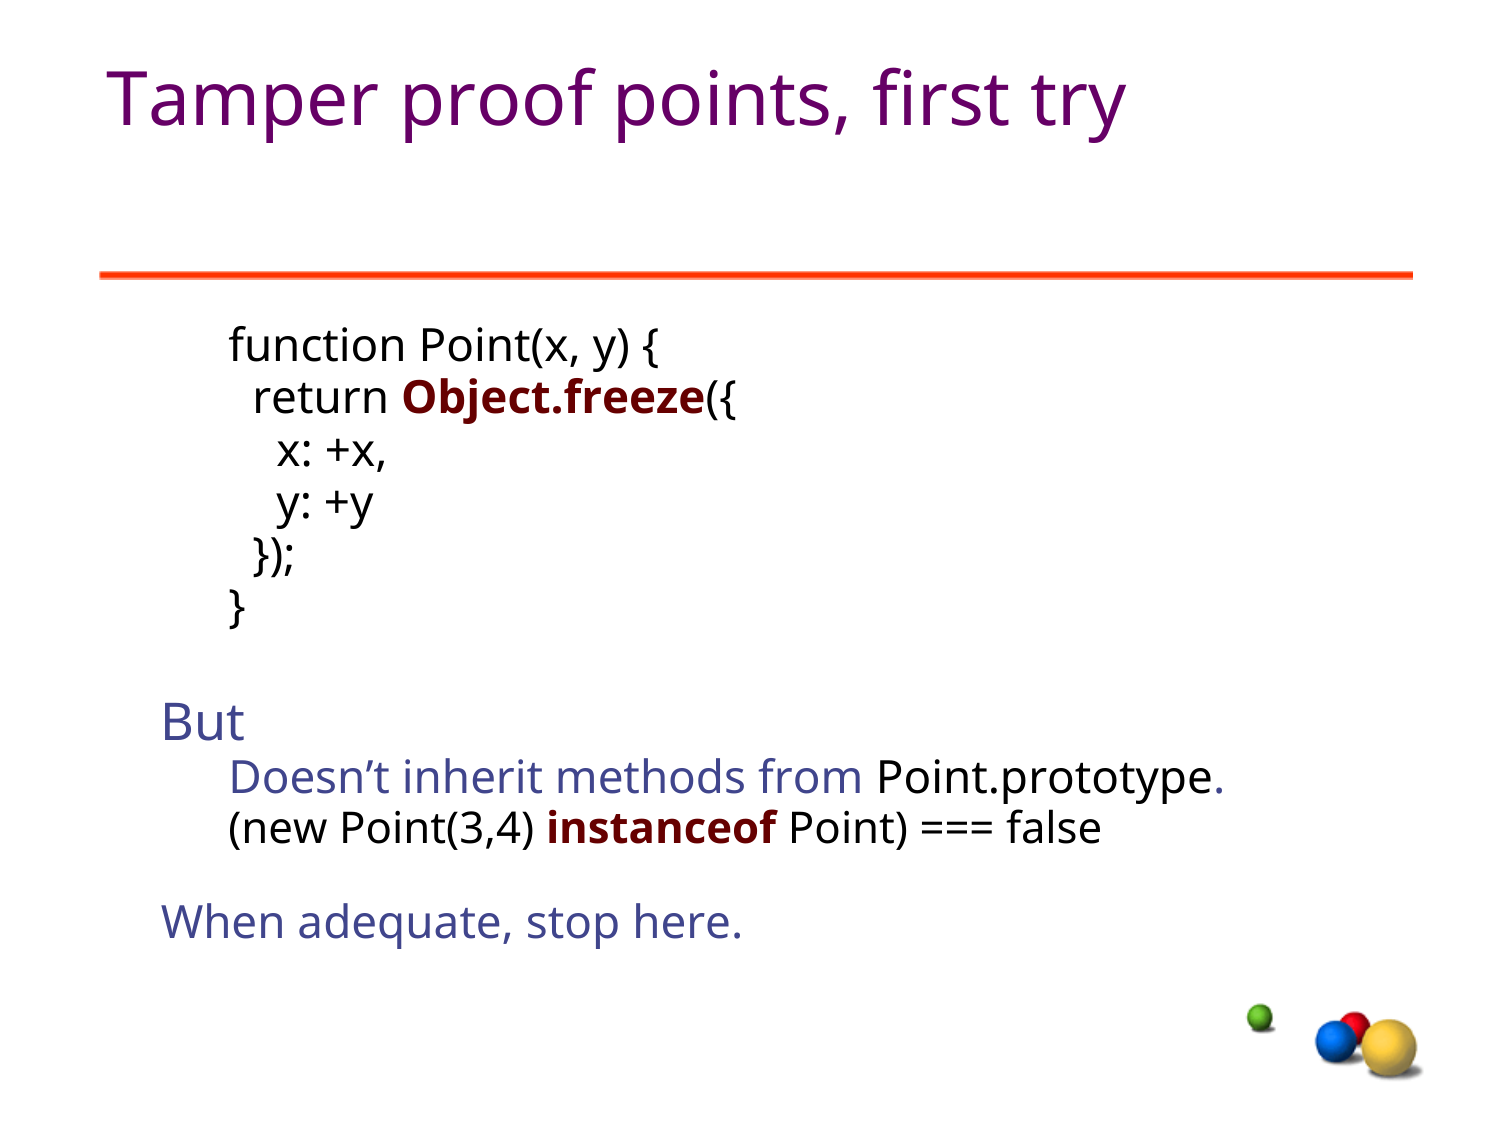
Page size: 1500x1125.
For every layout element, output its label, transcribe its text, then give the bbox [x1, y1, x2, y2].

picture [99, 271, 1413, 280]
picture [1224, 999, 1449, 1083]
title Tamper proof points, first try [106, 57, 1369, 231]
subtitle function Point(x, y) { return Object.freeze({ x: +x, y: +y }); } But Doesn’t inherit methods from Point.prototype. (new Point(3,4) instanceof Point) === false When adequate, stop here. [144, 320, 1407, 981]
